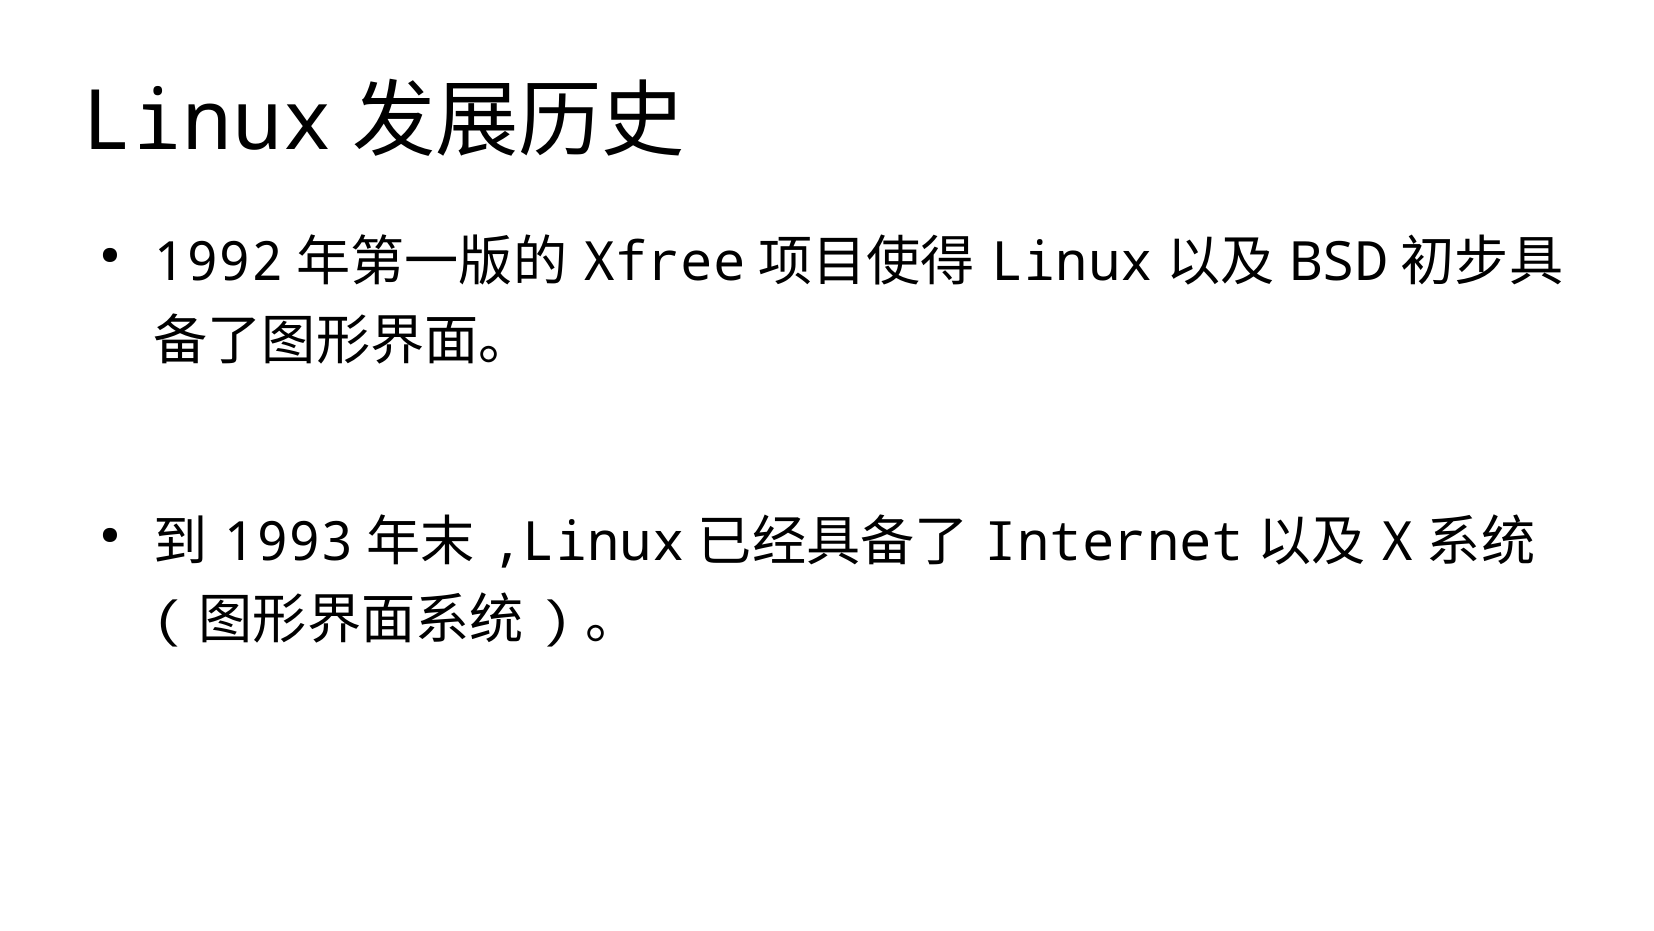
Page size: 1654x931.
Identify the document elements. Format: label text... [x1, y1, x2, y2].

title Linux发展历史 [82, 37, 1571, 189]
list 1992年第一版的Xfree项目使得Linux以及BSD初步具备了图形界面。 到1993年末,Linux已经具备了Internet以及X系统(图形界面系统)。 [82, 217, 1571, 863]
